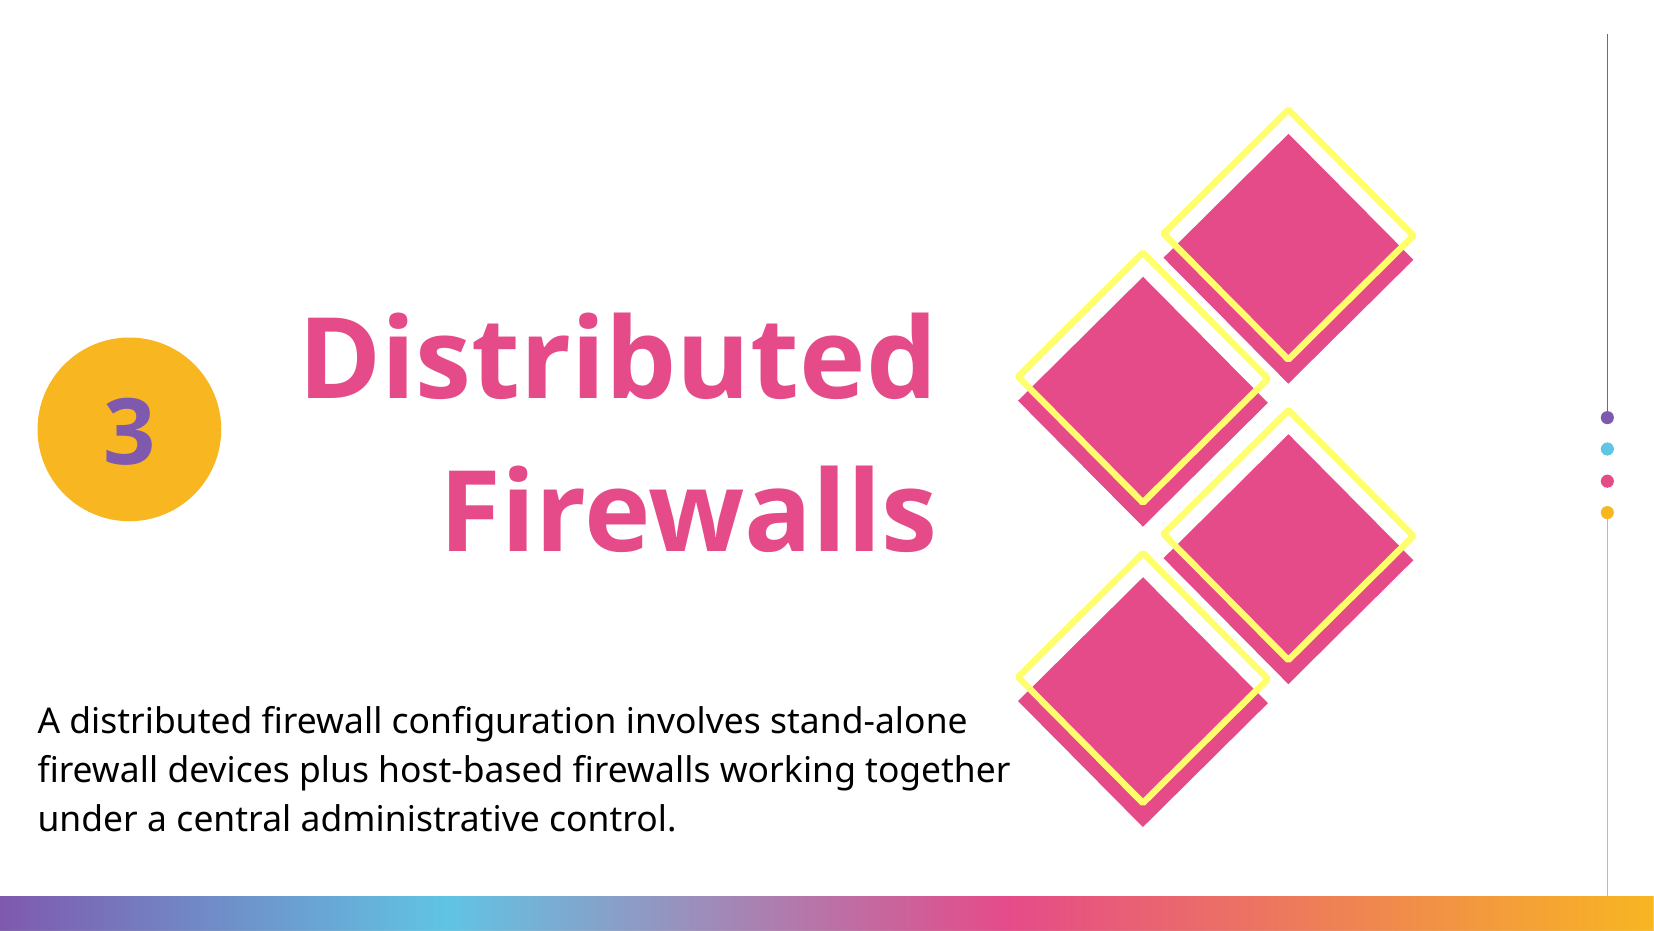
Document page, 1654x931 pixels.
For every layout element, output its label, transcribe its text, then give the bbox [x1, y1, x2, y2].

text_box 3 [37, 345, 93, 514]
picture [0, 896, 1654, 931]
title A distributed firewall configuration involves stand-alone firewall devices plus host-based firewalls working together under a central administrative control. [37, 637, 1051, 901]
title Distributed Firewalls [93, 300, 938, 563]
